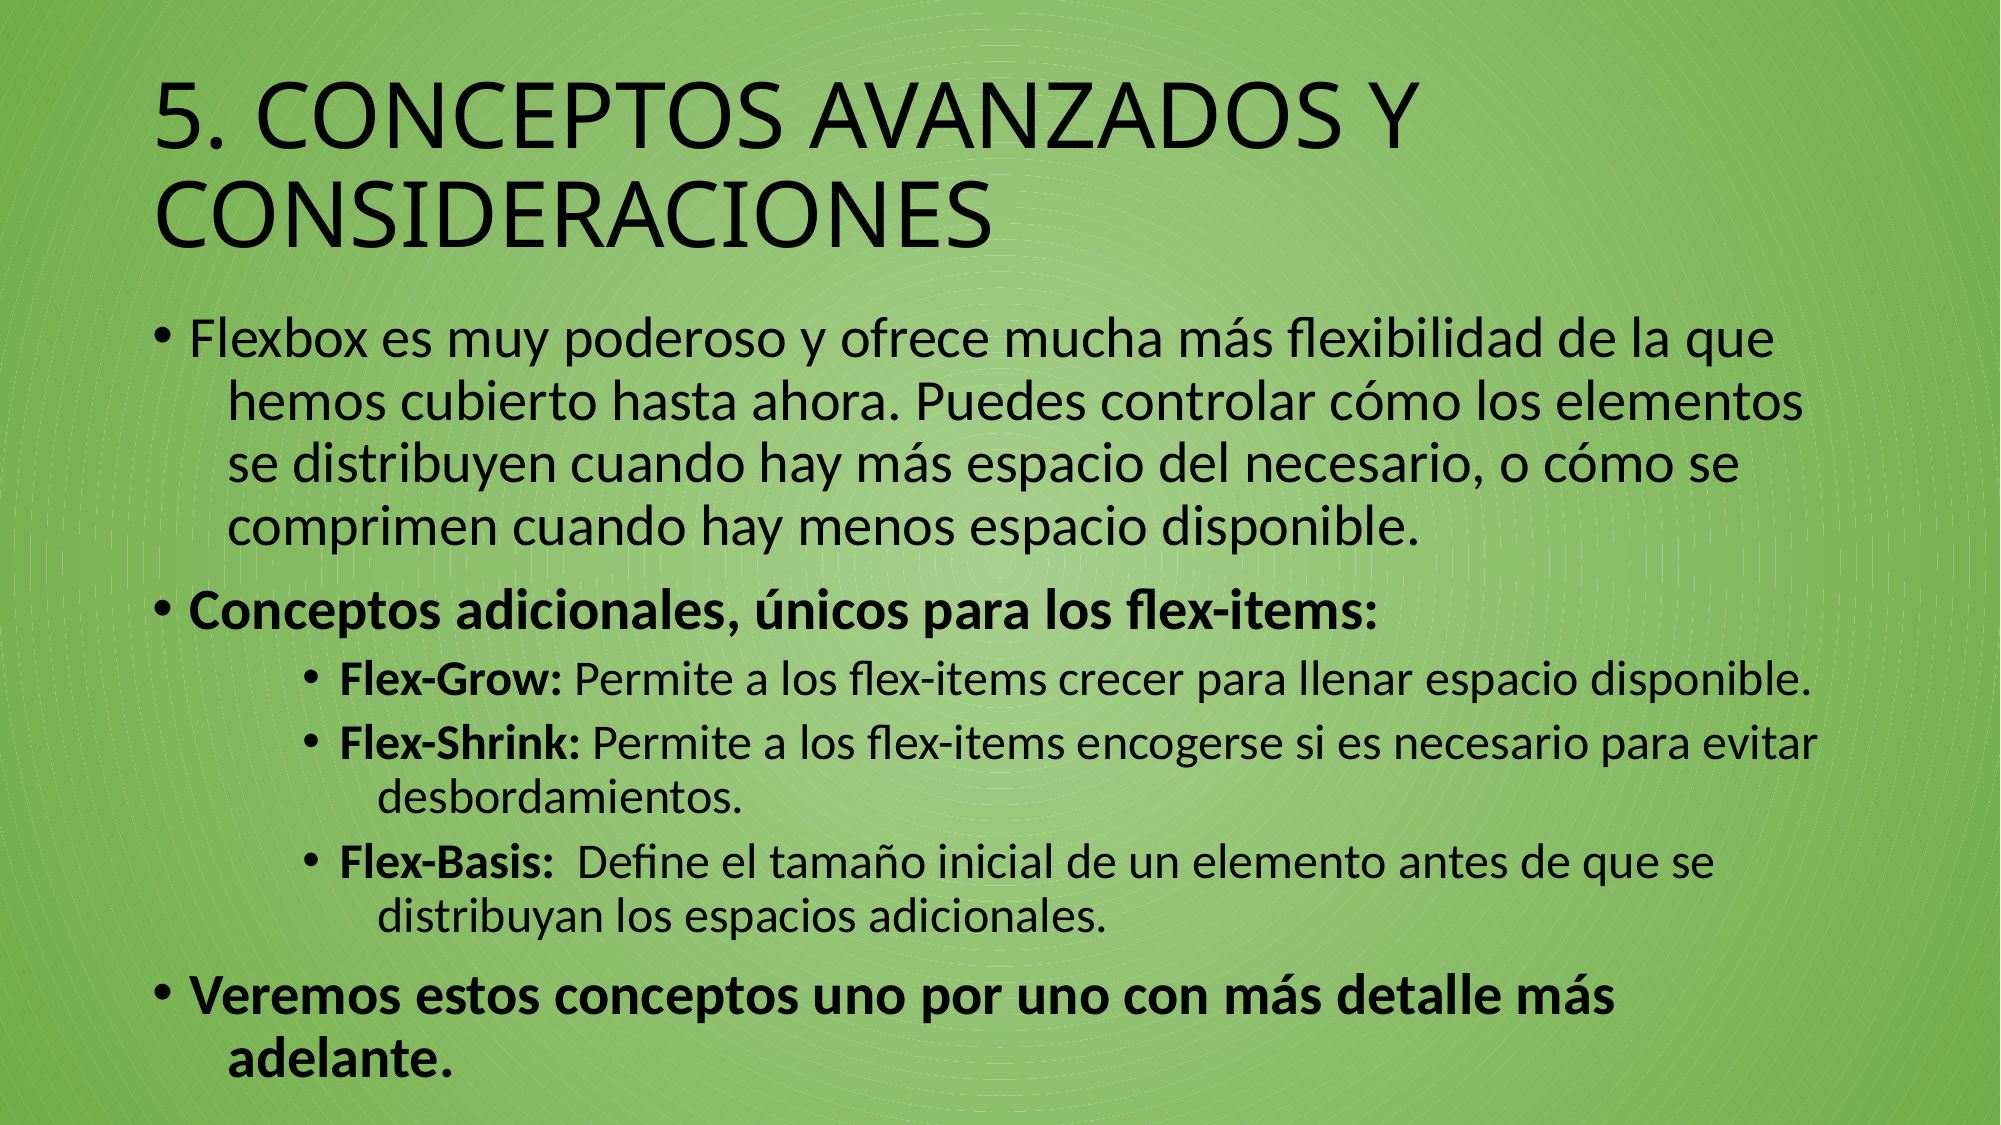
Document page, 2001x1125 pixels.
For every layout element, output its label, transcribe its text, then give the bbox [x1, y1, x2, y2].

list Flexbox es muy poderoso y ofrece mucha más flexibilidad de la que hemos cubierto hasta ahora. Puedes controlar cómo los elementos se distribuyen cuando hay más espacio del necesario, o cómo se comprimen cuando hay menos espacio disponible. Conceptos adicionales, únicos para los flex-items: Flex-Grow: Permite a los flex-items crecer para llenar espacio disponible. Flex-Shrink: Permite a los flex-items encogerse si es necesario para evitar desbordamientos. Flex-Basis: Define el tamaño inicial de un elemento antes de que se distribuyan los espacios adicionales. Veremos estos conceptos uno por uno con más detalle más adelante. [137, 299, 1863, 1125]
title 5. CONCEPTOS AVANZADOS Y CONSIDERACIONES [137, 59, 1863, 278]
